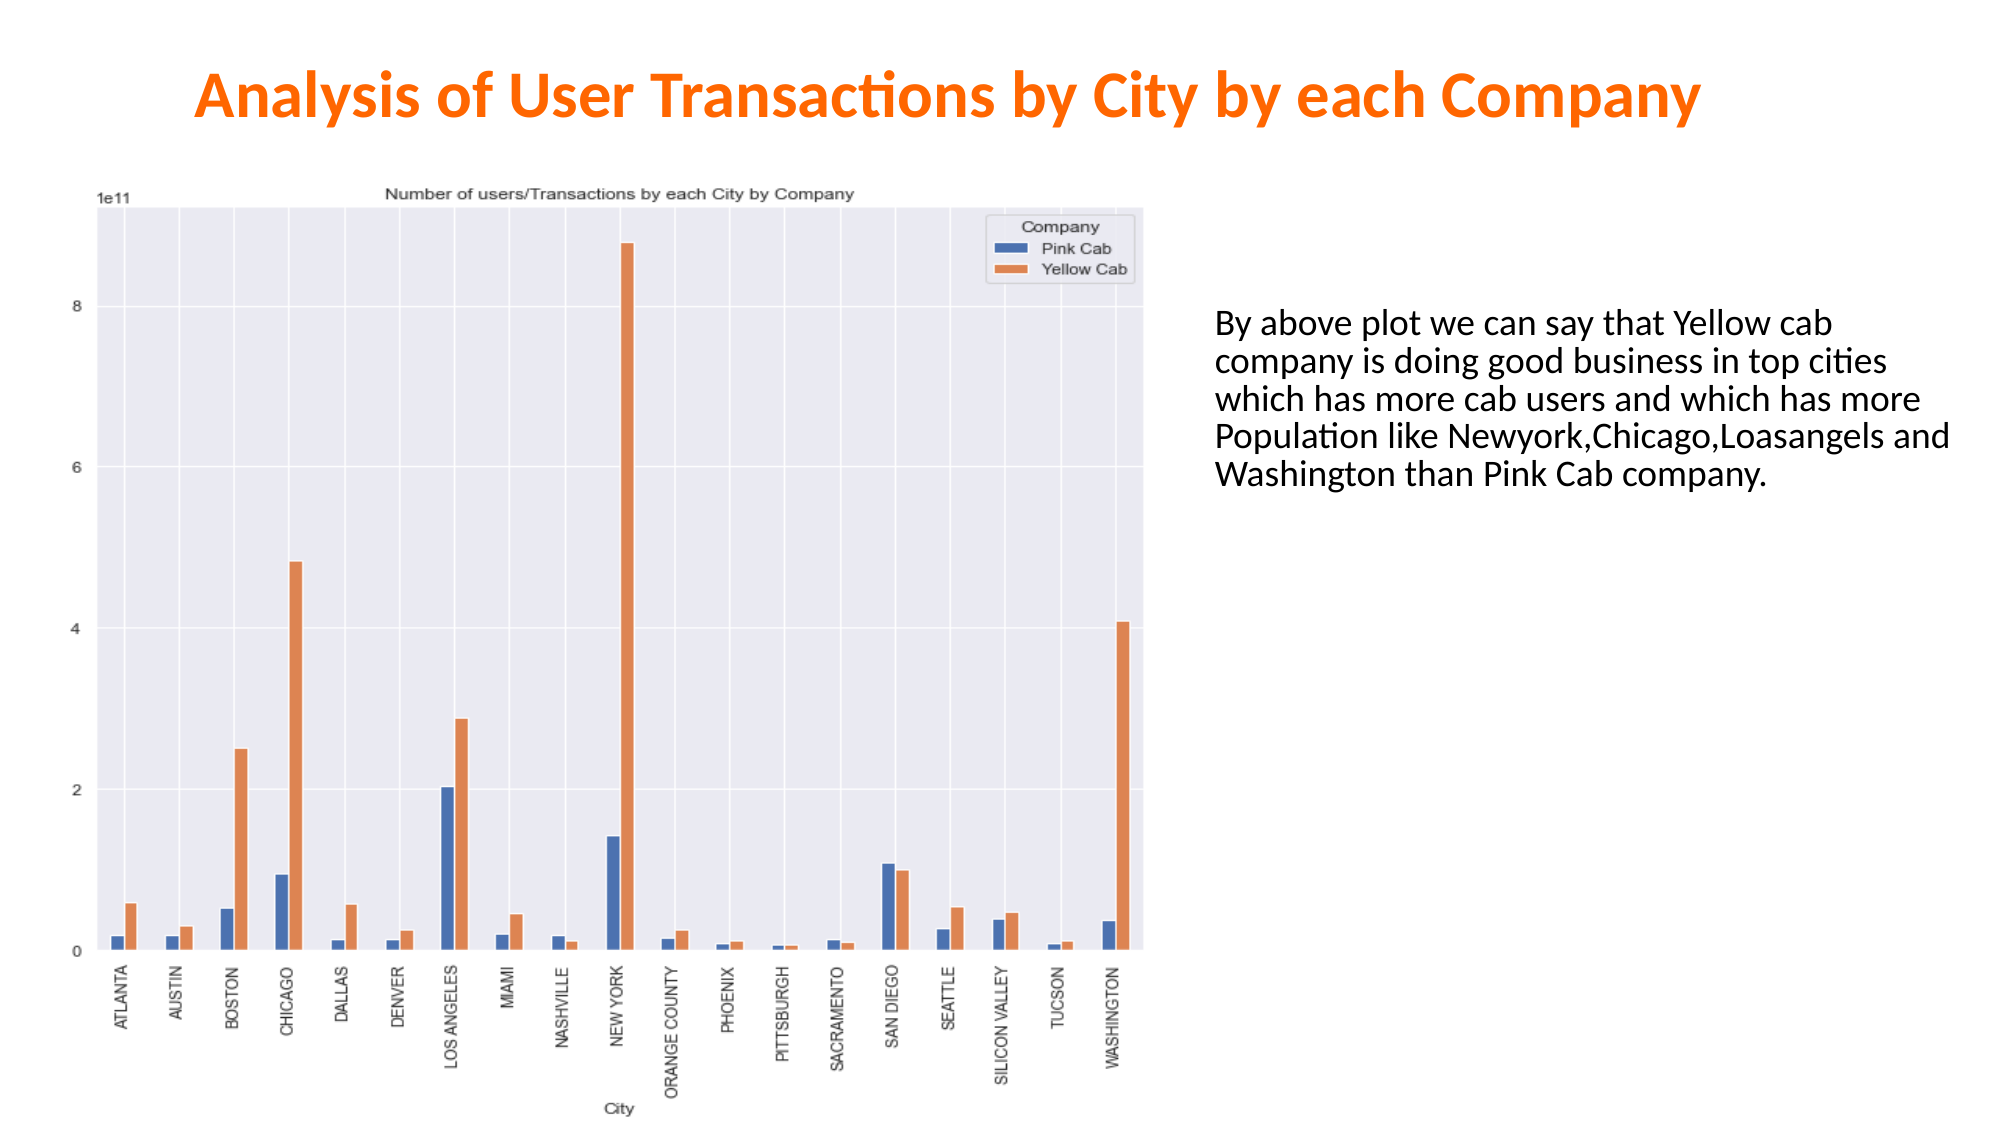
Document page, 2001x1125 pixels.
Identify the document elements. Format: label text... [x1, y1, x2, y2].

text_box Analysis of User Transactions by City by each Company [180, 60, 1719, 157]
text_box By above plot we can say that Yellow cab company is doing good business in top cities which has more cab users and which has more Population like Newyork,Chicago,Loasangels and Washington than Pink Cab company. [1200, 299, 1983, 616]
picture [60, 179, 1153, 1125]
